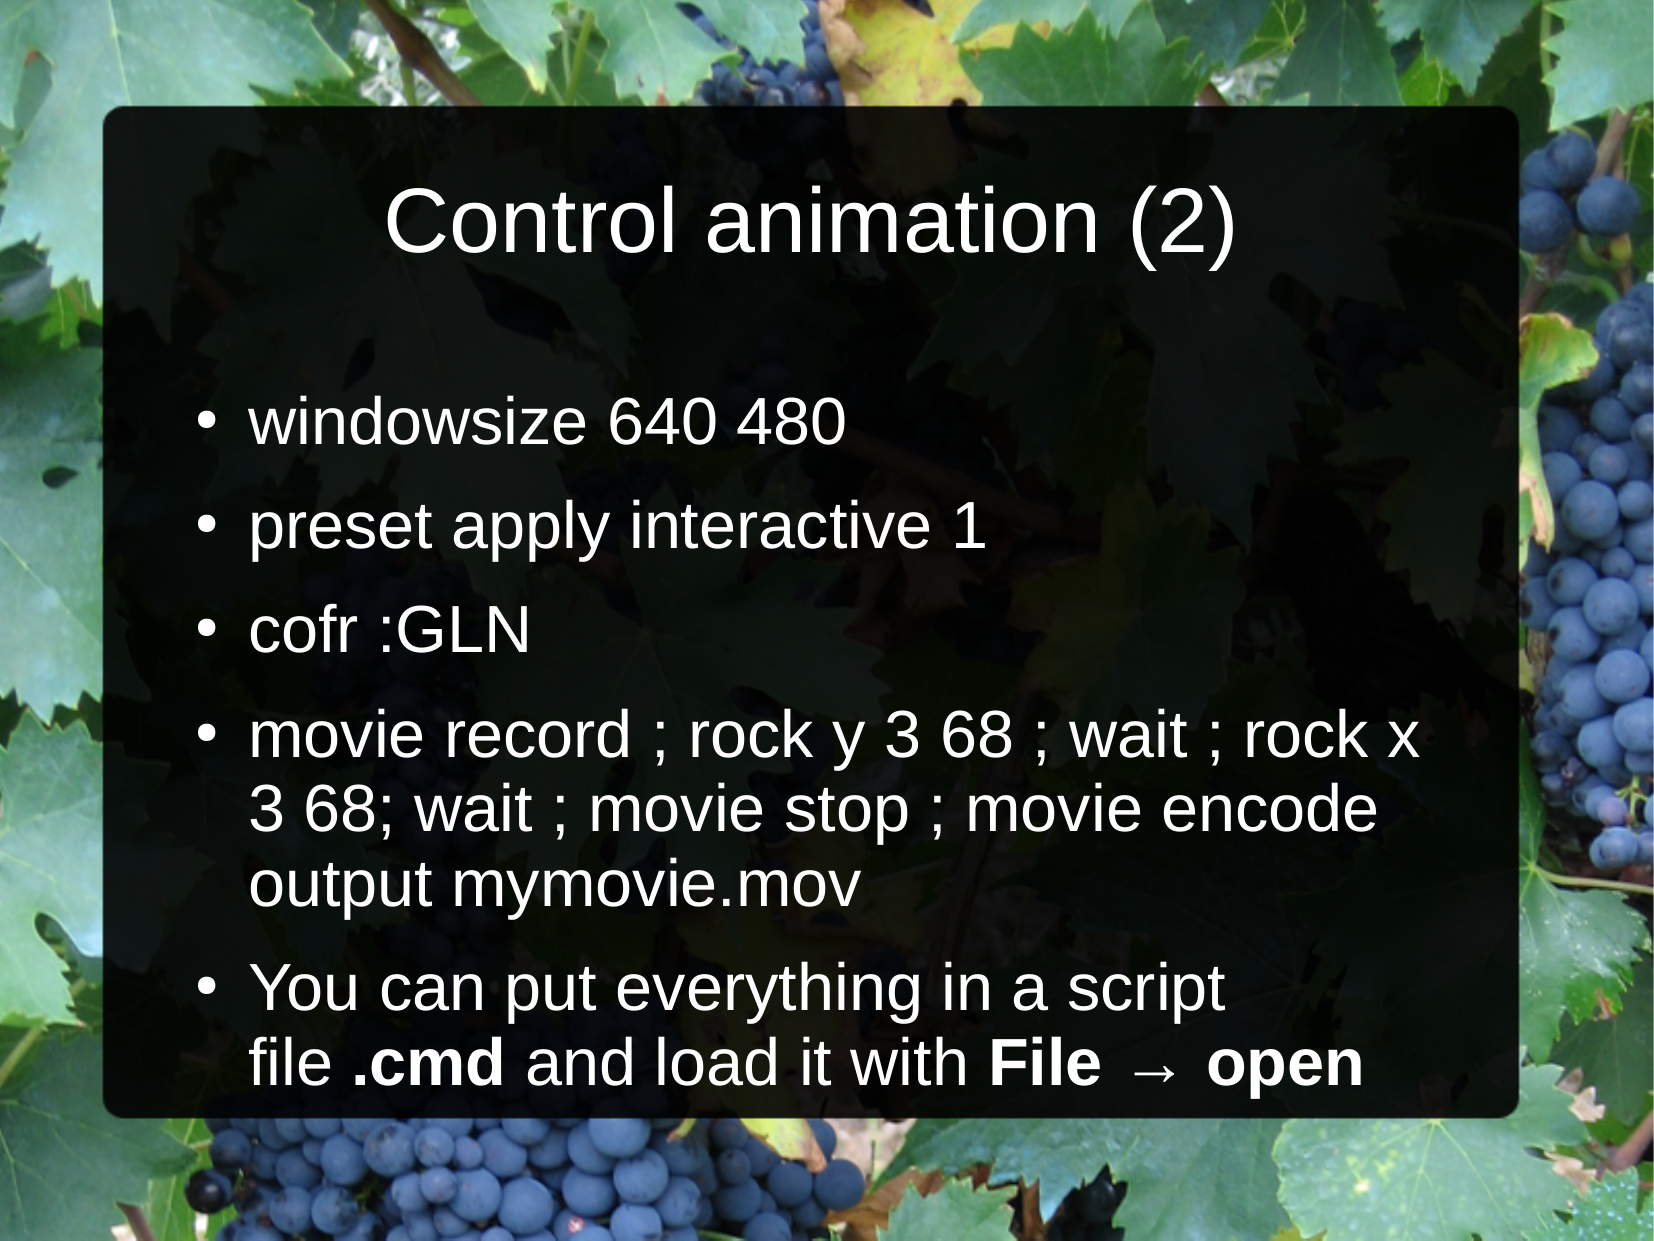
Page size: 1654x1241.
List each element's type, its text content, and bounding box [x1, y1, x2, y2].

list windowsize 640 480 preset apply interactive 1 cofr :GLN movie record ; rock y 3 68 ; wait ; rock x 3 68; wait ; movie stop ; movie encode output mymovie.mov You can put everything in a script file .cmd and load it with File → open [177, 383, 1477, 1188]
picture [0, 0, 1654, 1241]
title Control animation (2) [118, 125, 1506, 318]
